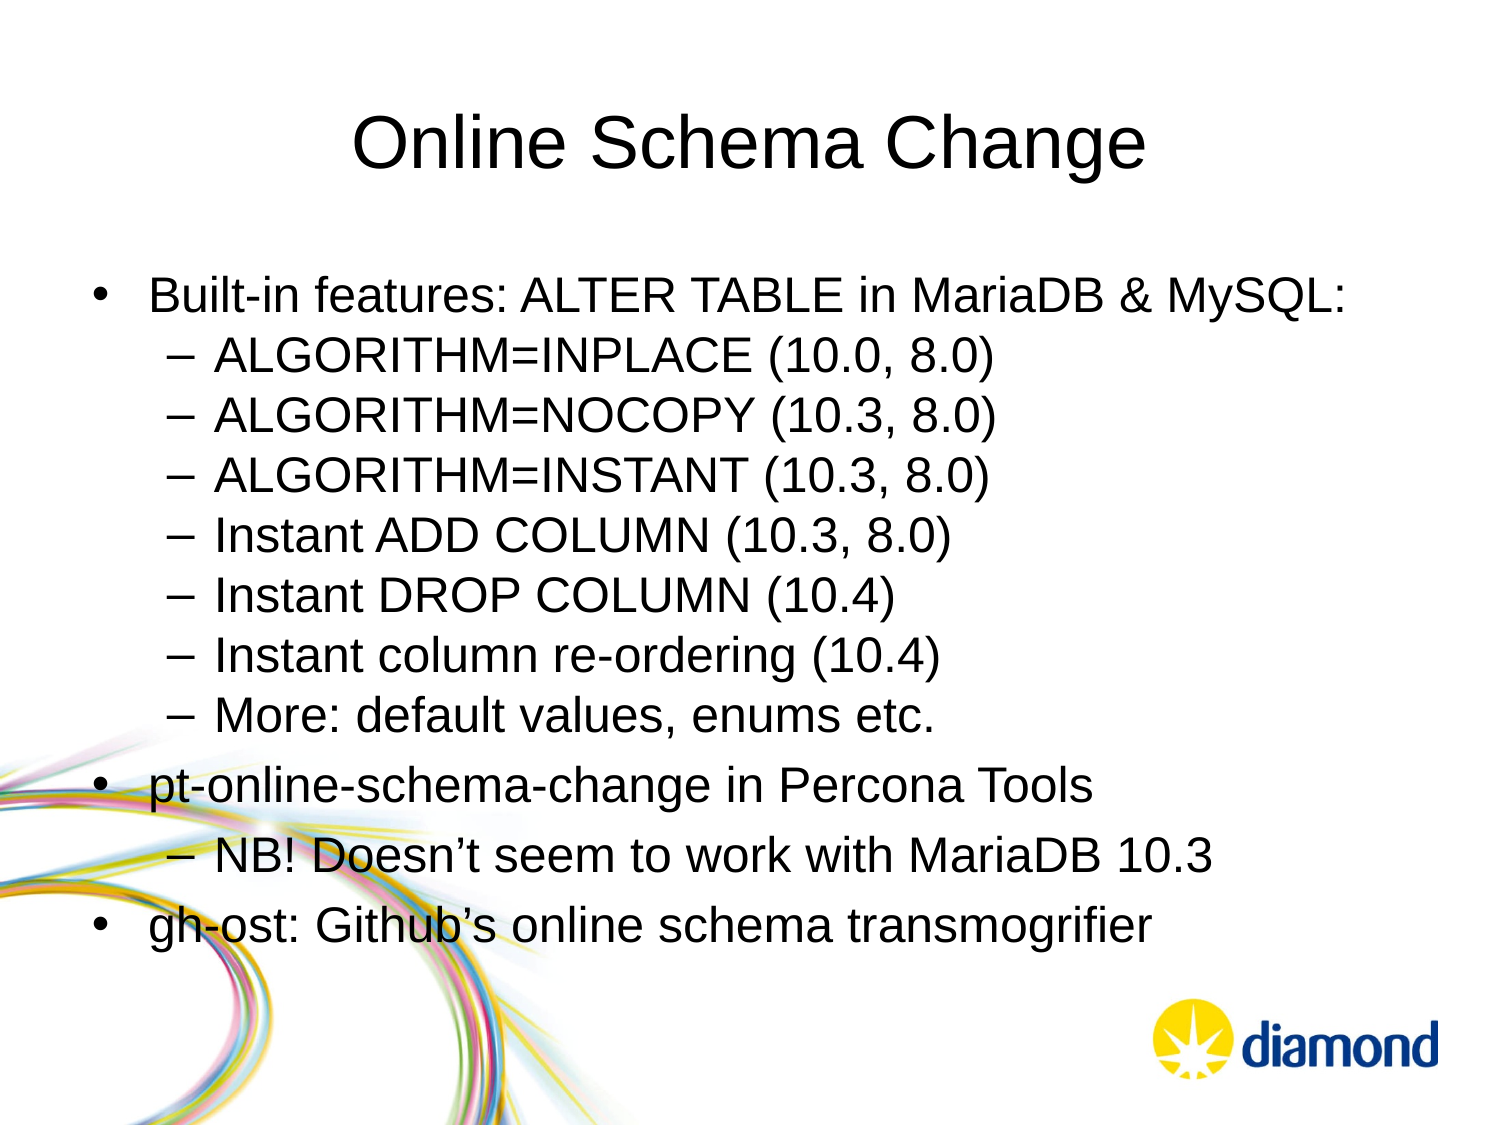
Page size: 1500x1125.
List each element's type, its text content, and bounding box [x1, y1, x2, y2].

title Online Schema Change [75, 45, 1425, 233]
list Built-in features: ALTER TABLE in MariaDB & MySQL: ALGORITHM=INPLACE (10.0, 8.0) ALGORITHM=NOCOPY (10.3, 8.0) ALGORITHM=INSTANT (10.3, 8.0) Instant ADD COLUMN (10.3, 8.0) Instant DROP COLUMN (10.4) Instant column re-ordering (10.4) More: default values, enums etc. pt-online-schema-change in Percona Tools NB! Doesn’t seem to work with MariaDB 10.3 gh-ost: Github’s online schema transmogrifier [76, 255, 1427, 998]
picture [0, 587, 1438, 1125]
